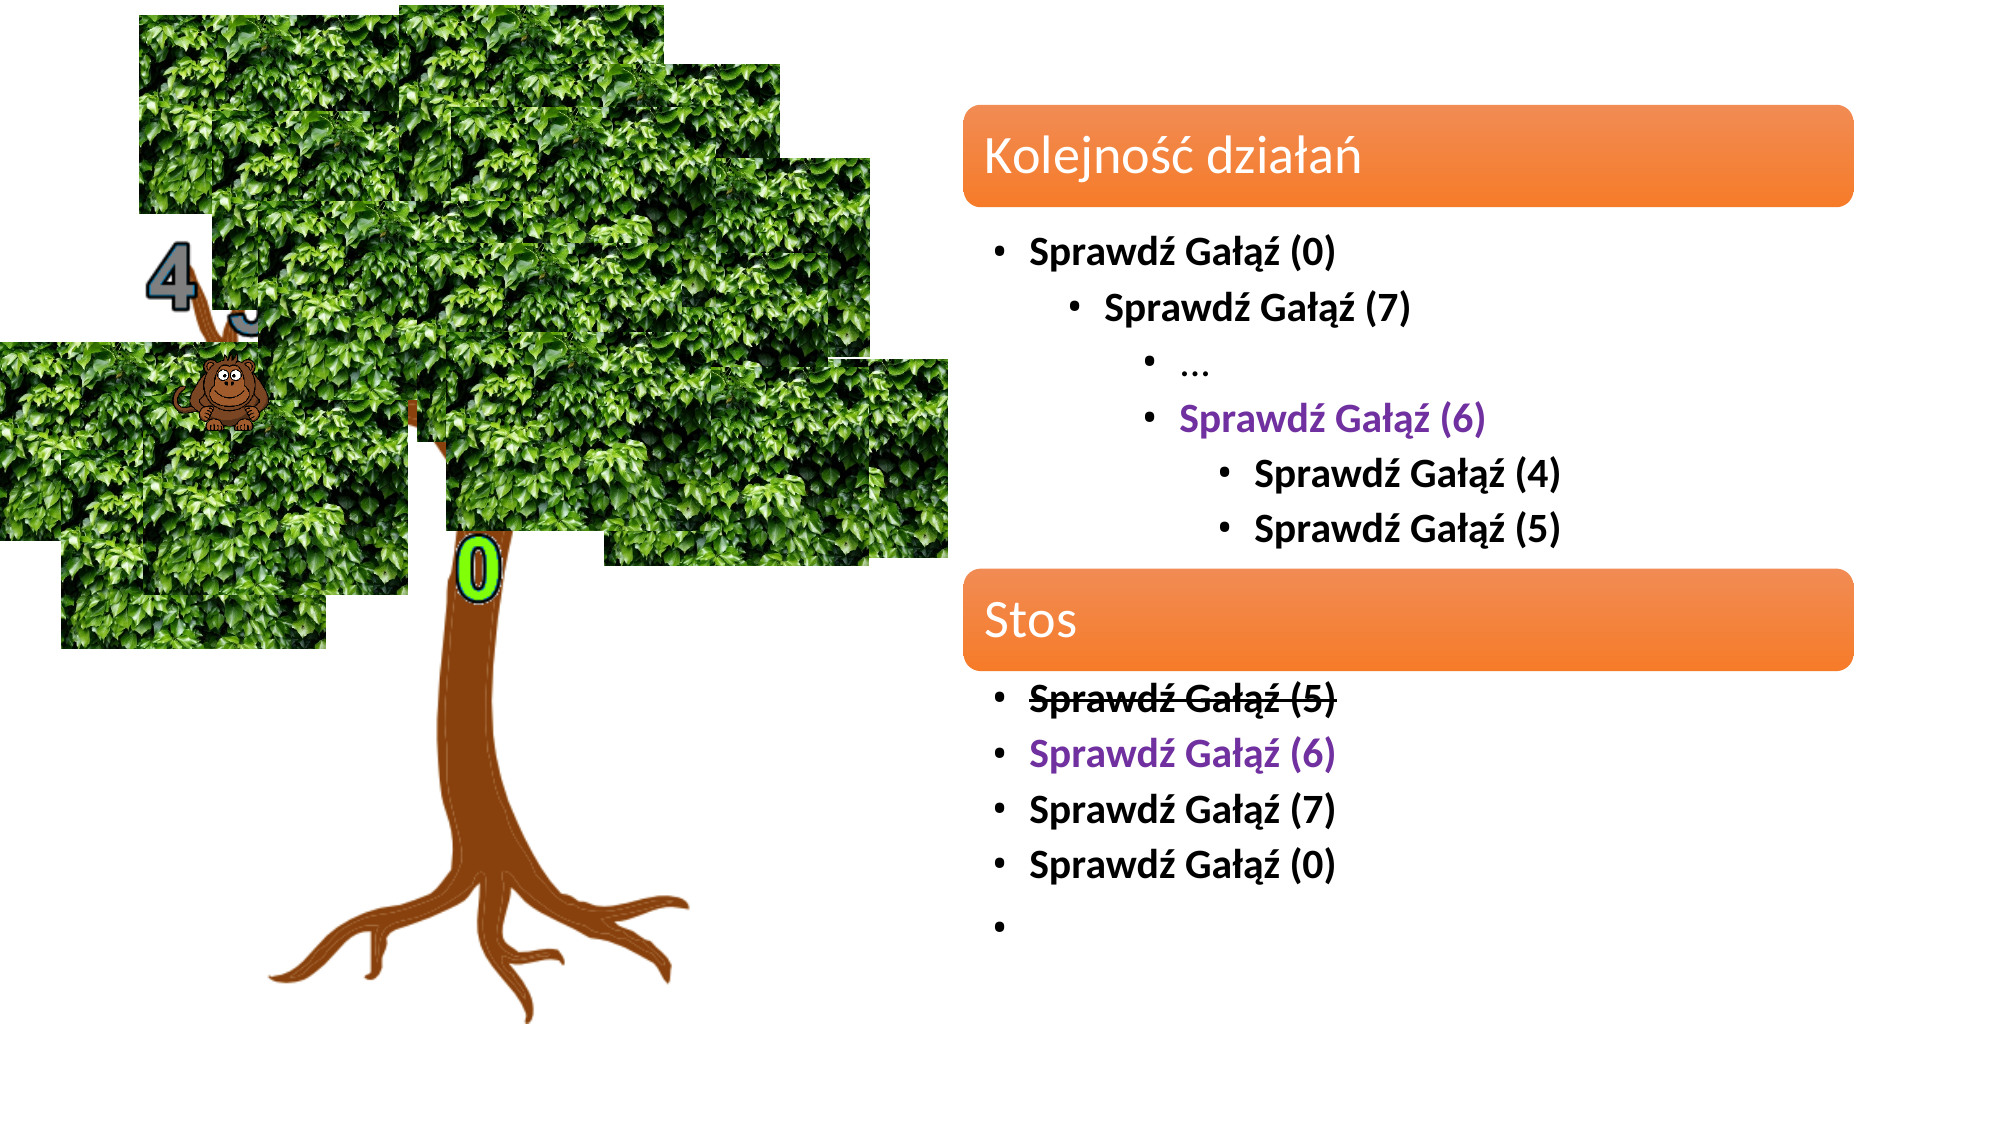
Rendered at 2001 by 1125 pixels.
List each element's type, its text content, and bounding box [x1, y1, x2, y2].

text_box Sprawdź Gałąź (5) Sprawdź Gałąź (6) Sprawdź Gałąź (7) Sprawdź Gałąź (0) [963, 671, 1854, 954]
picture [0, 5, 948, 1024]
text_box Stos [963, 568, 1854, 671]
text_box Kolejność działań [963, 104, 1854, 208]
text_box Sprawdź Gałąź (0) Sprawdź Gałąź (7) ... Sprawdź Gałąź (6) Sprawdź Gałąź (4) Sprawdź Gałąź (5) [963, 224, 1854, 569]
